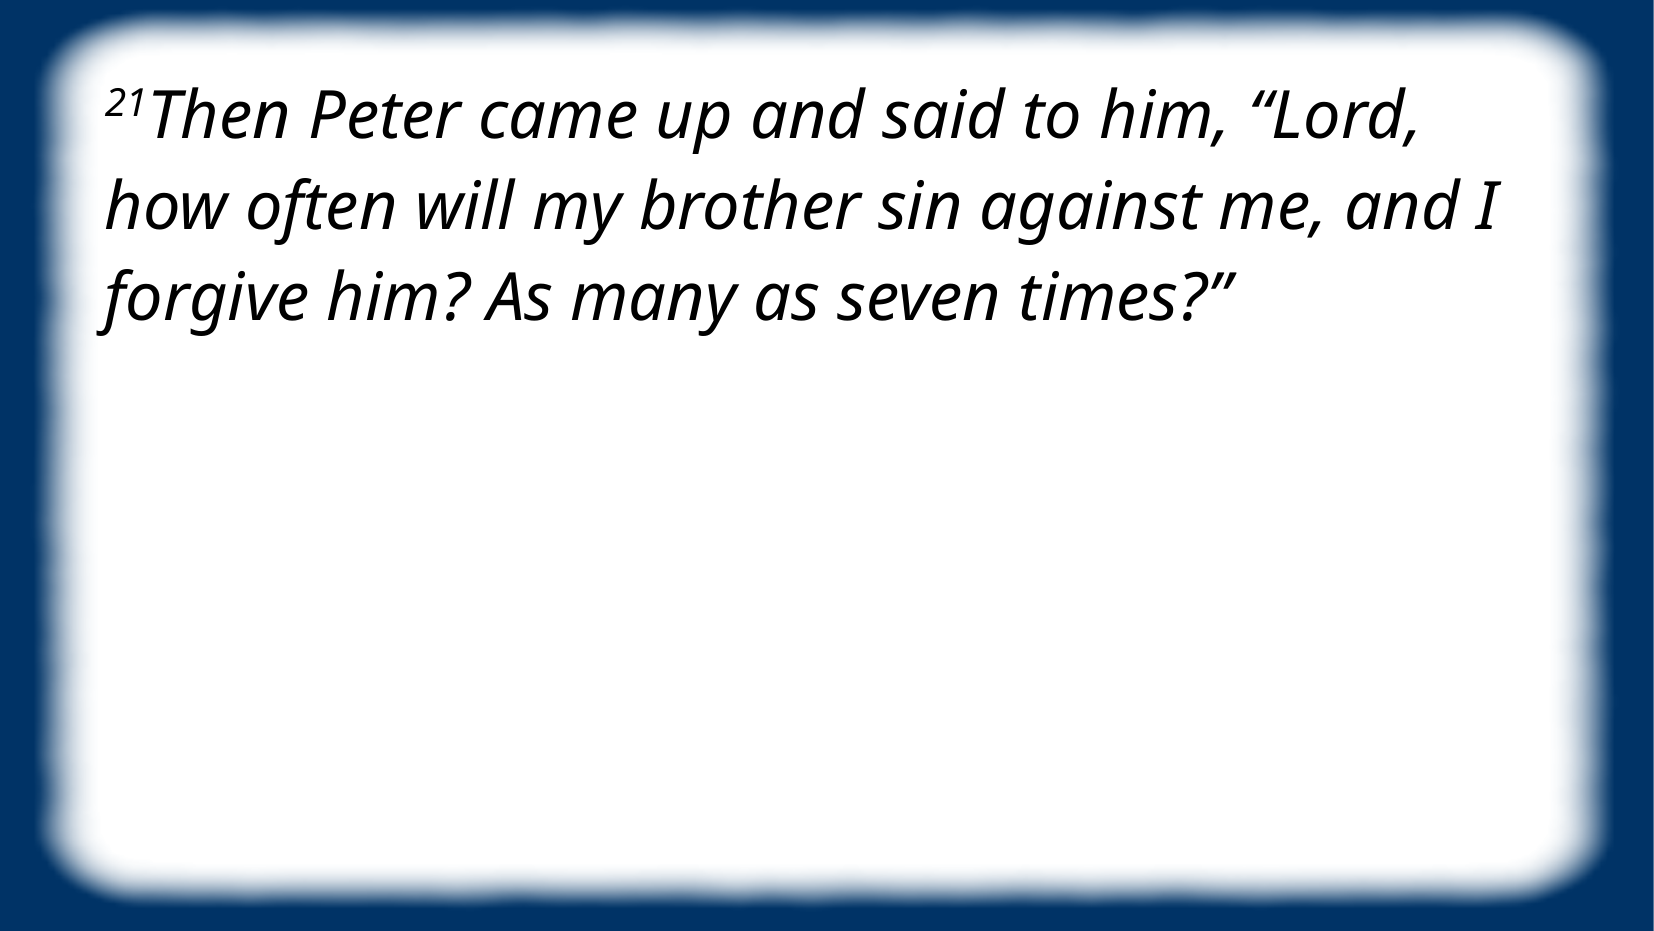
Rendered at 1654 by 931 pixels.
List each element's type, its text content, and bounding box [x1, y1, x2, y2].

text_box 21Then Peter came up and said to him, “Lord, how often will my brother sin against me, and I forgive him? As many as seven times?” [90, 60, 1546, 342]
picture [0, 0, 1654, 931]
